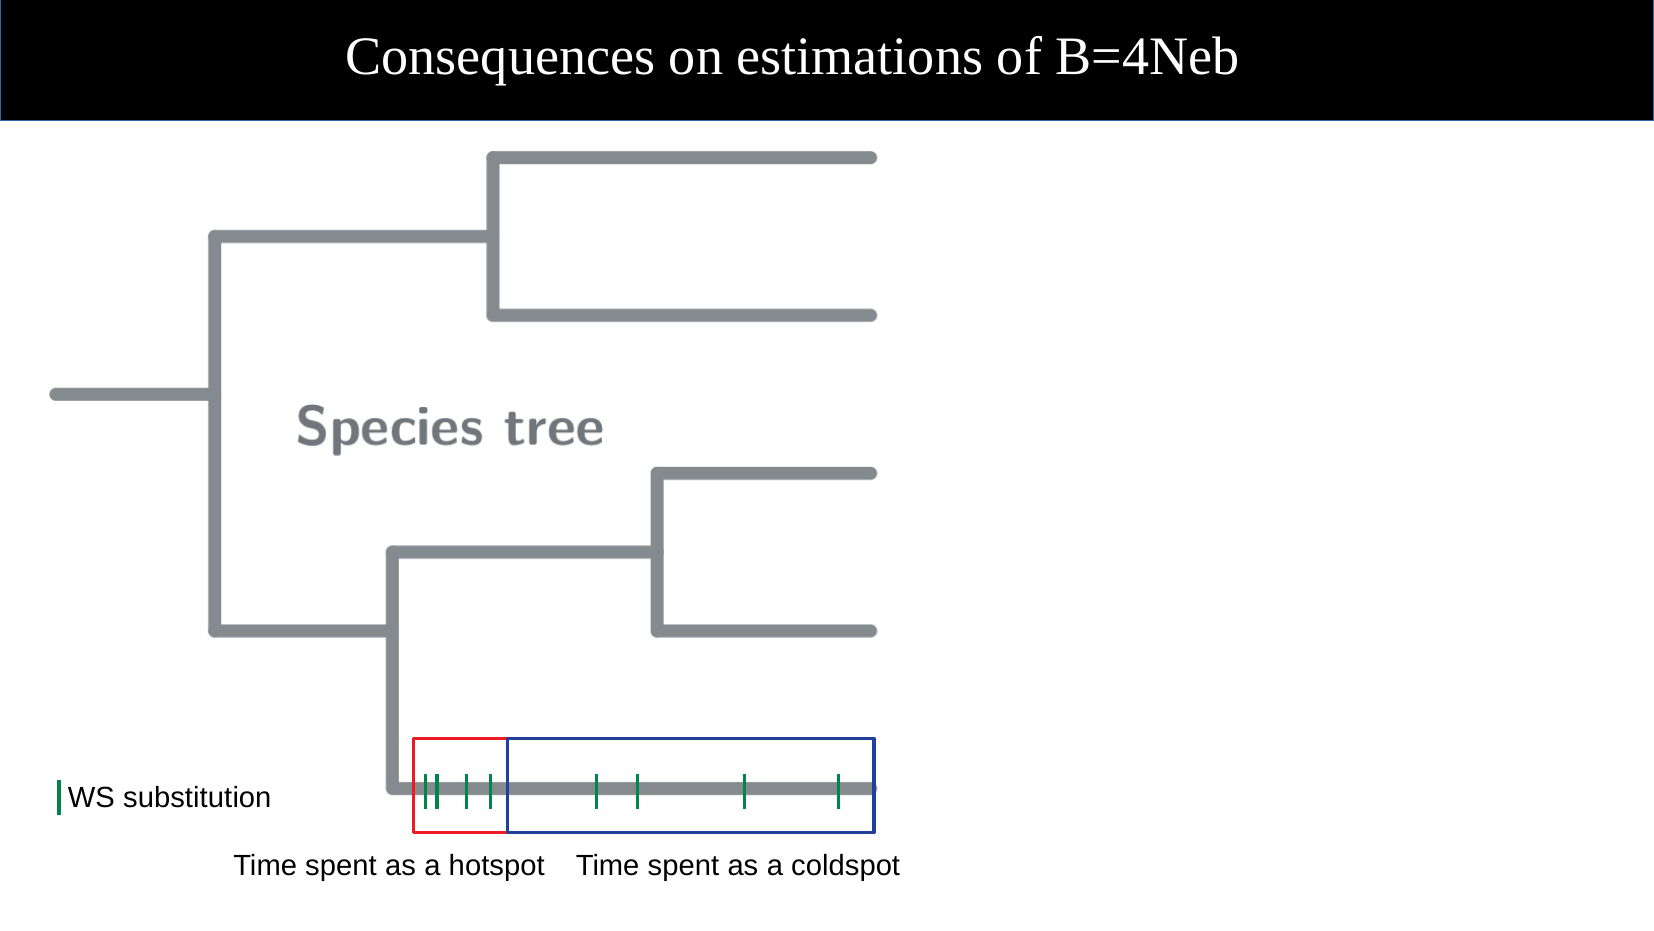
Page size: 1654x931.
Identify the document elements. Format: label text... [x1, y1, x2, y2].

text_box Time spent as a hotspot [218, 841, 573, 922]
text_box WS substitution [53, 773, 302, 886]
text_box Consequences on estimations of B=4Neb [330, 18, 1282, 154]
picture [23, 135, 920, 848]
text_box Time spent as a coldspot [561, 841, 963, 889]
text_box [0, 0, 1654, 121]
